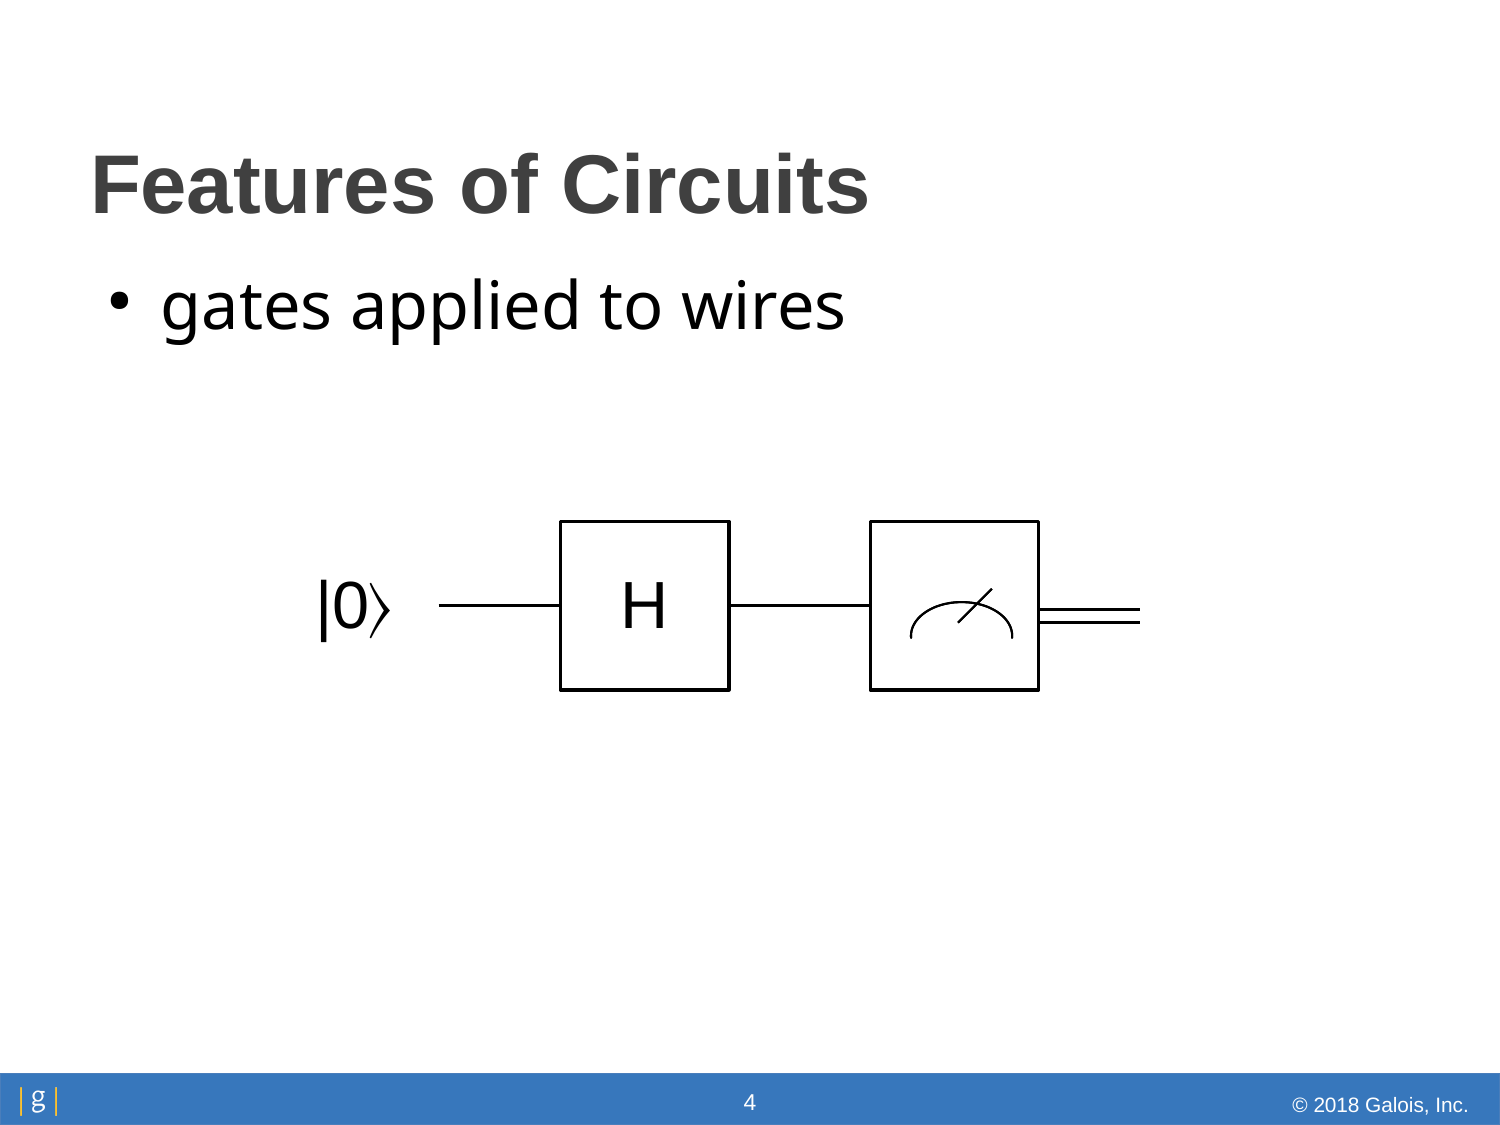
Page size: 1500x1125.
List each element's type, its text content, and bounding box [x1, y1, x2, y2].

list gates applied to wires [75, 254, 1425, 930]
title Features of Circuits [75, 120, 1425, 240]
text_box H [560, 521, 729, 691]
picture [20, 1087, 57, 1116]
text_box |0〉 [270, 521, 439, 691]
text_box [870, 521, 1039, 691]
